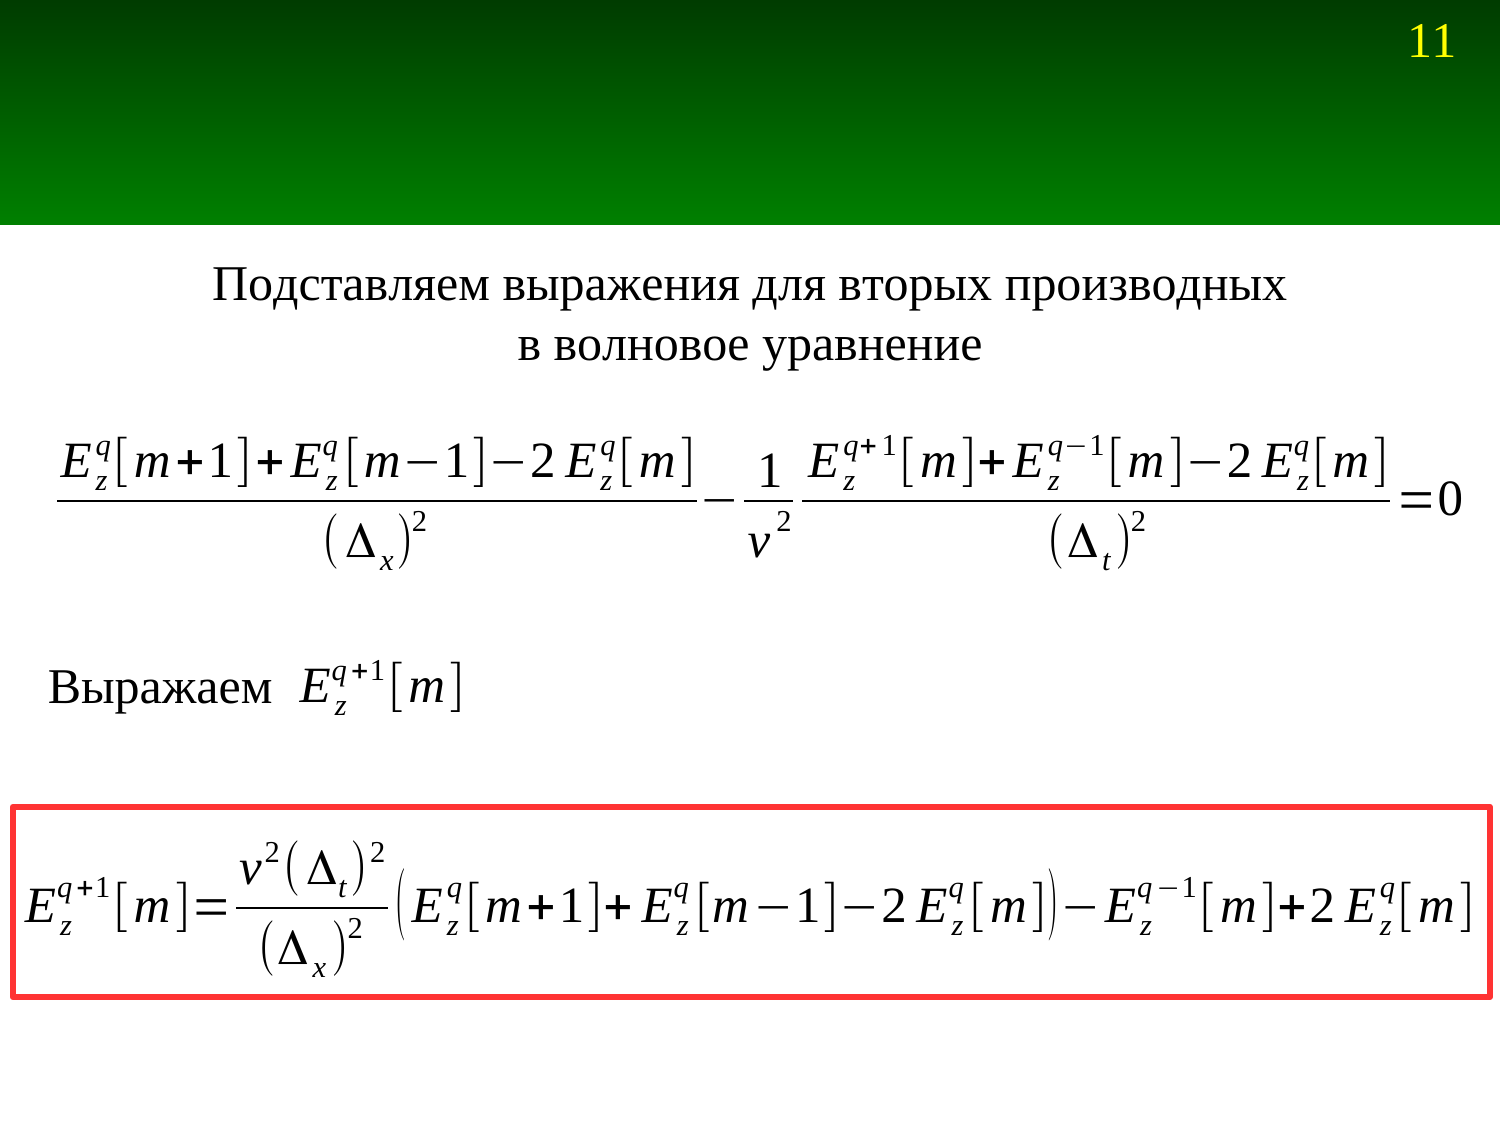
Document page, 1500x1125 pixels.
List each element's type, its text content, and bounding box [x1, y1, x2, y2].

chart [283, 651, 477, 723]
text_box Выражаем [33, 645, 301, 721]
text_box Подставляем выражения для вторых производных в волновое уравнение [197, 242, 1303, 378]
chart [41, 426, 1477, 576]
chart [16, 833, 1486, 983]
